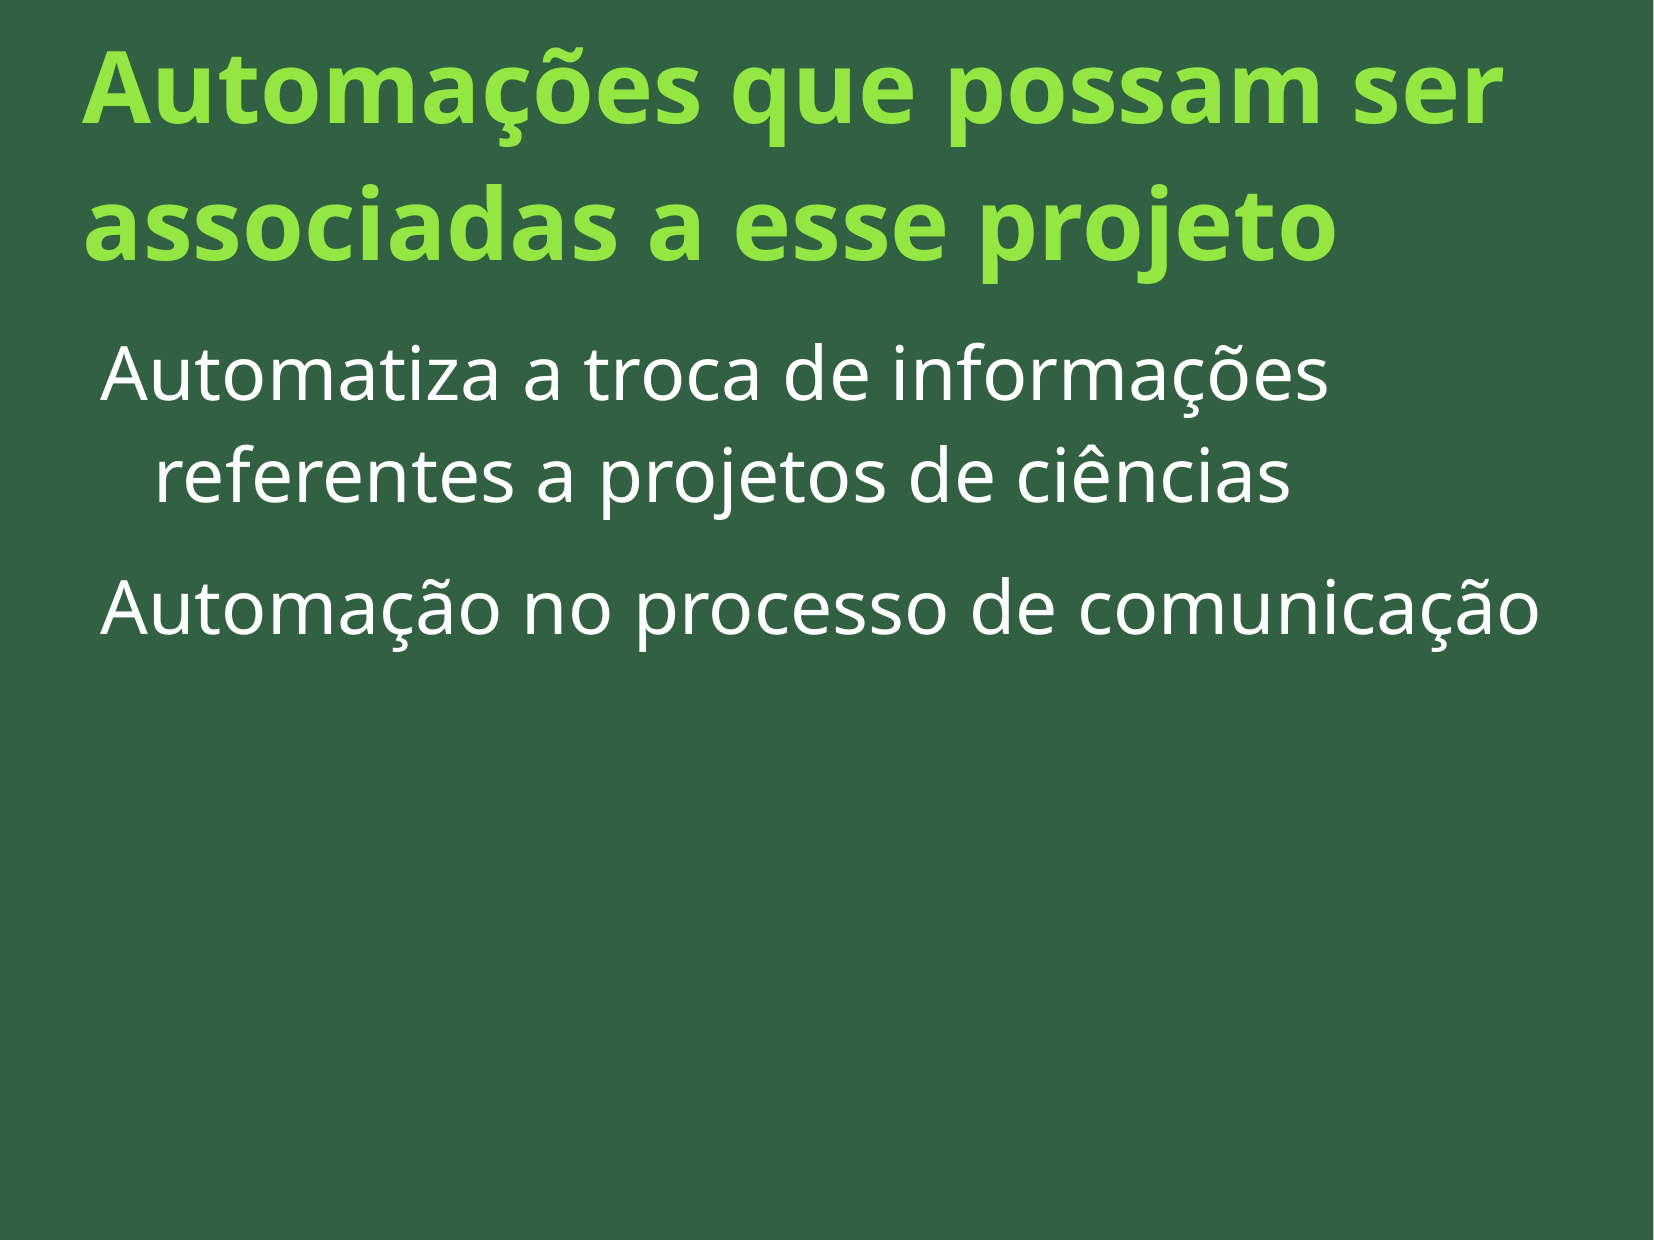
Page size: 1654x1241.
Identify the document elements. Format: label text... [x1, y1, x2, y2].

list Automatiza a troca de informações referentes a projetos de ciências Automação no processo de comunicação [82, 320, 1571, 1016]
title Automações que possam ser associadas a esse projeto [82, 36, 1571, 269]
